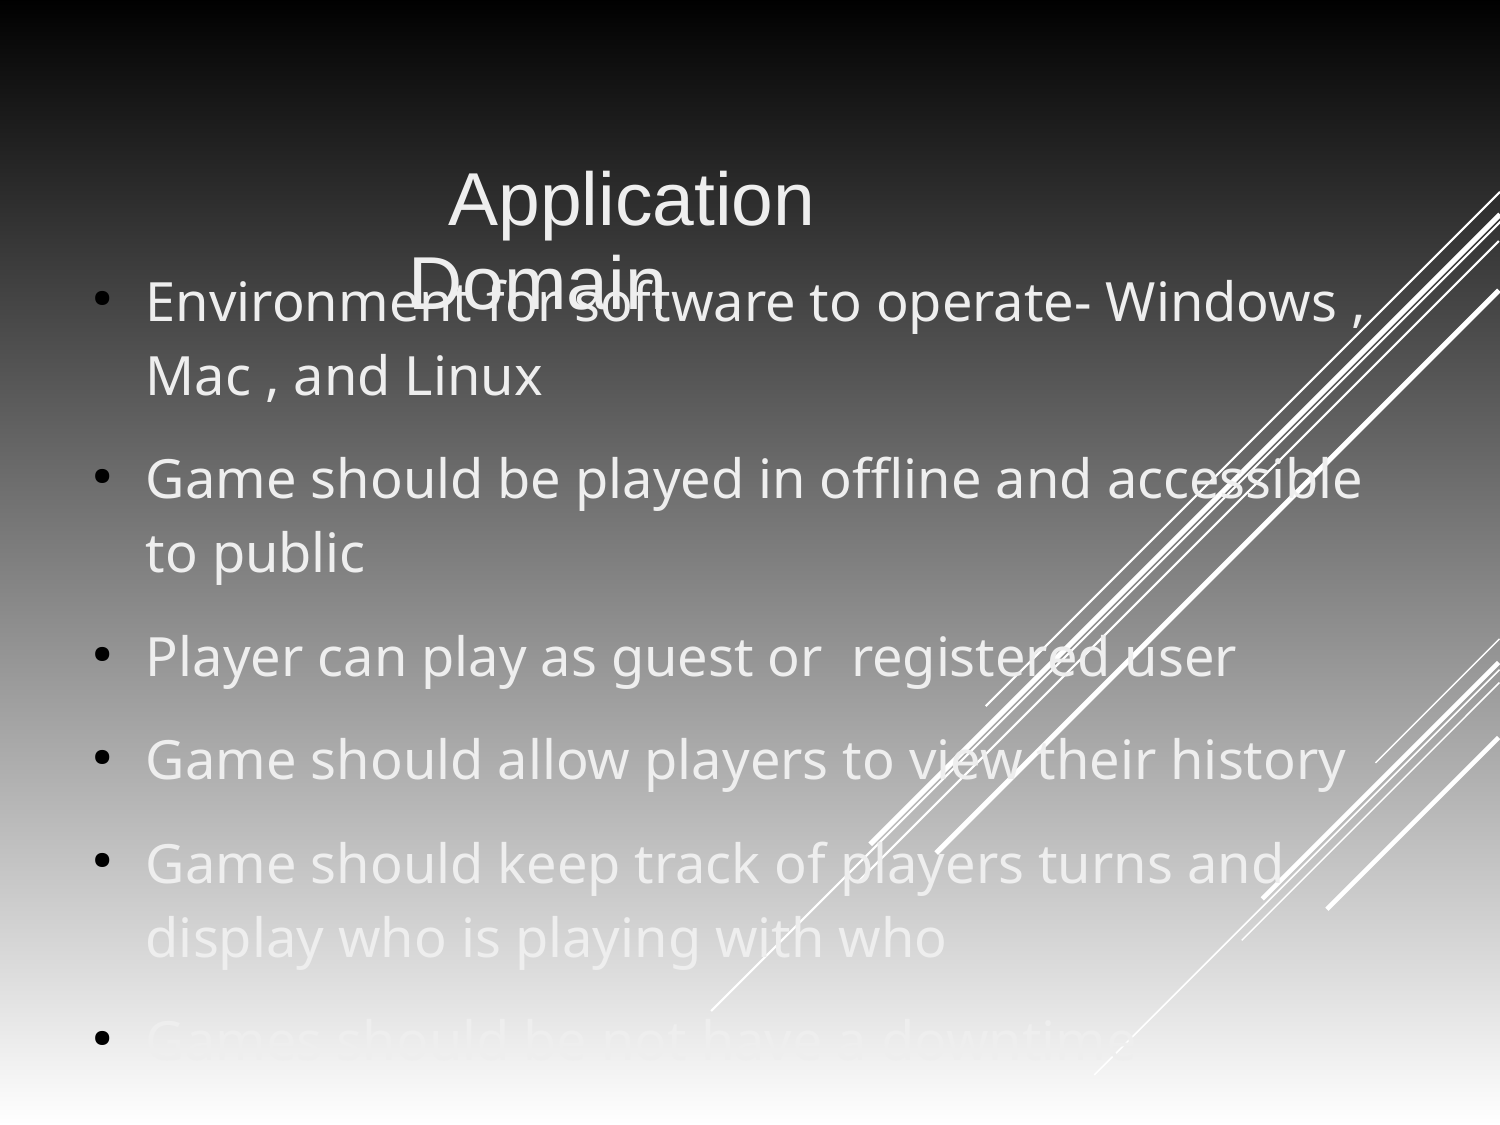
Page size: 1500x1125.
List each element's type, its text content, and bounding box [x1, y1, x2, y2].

text_box Application Domain [255, 149, 1111, 249]
list Environment for software to operate- Windows , Mac , and Linux Game should be played in offline and accessible to public Player can play as guest or registered user Game should allow players to view their history Game should keep track of players turns and display who is playing with who Games should be not have a downtime [75, 263, 1425, 1006]
